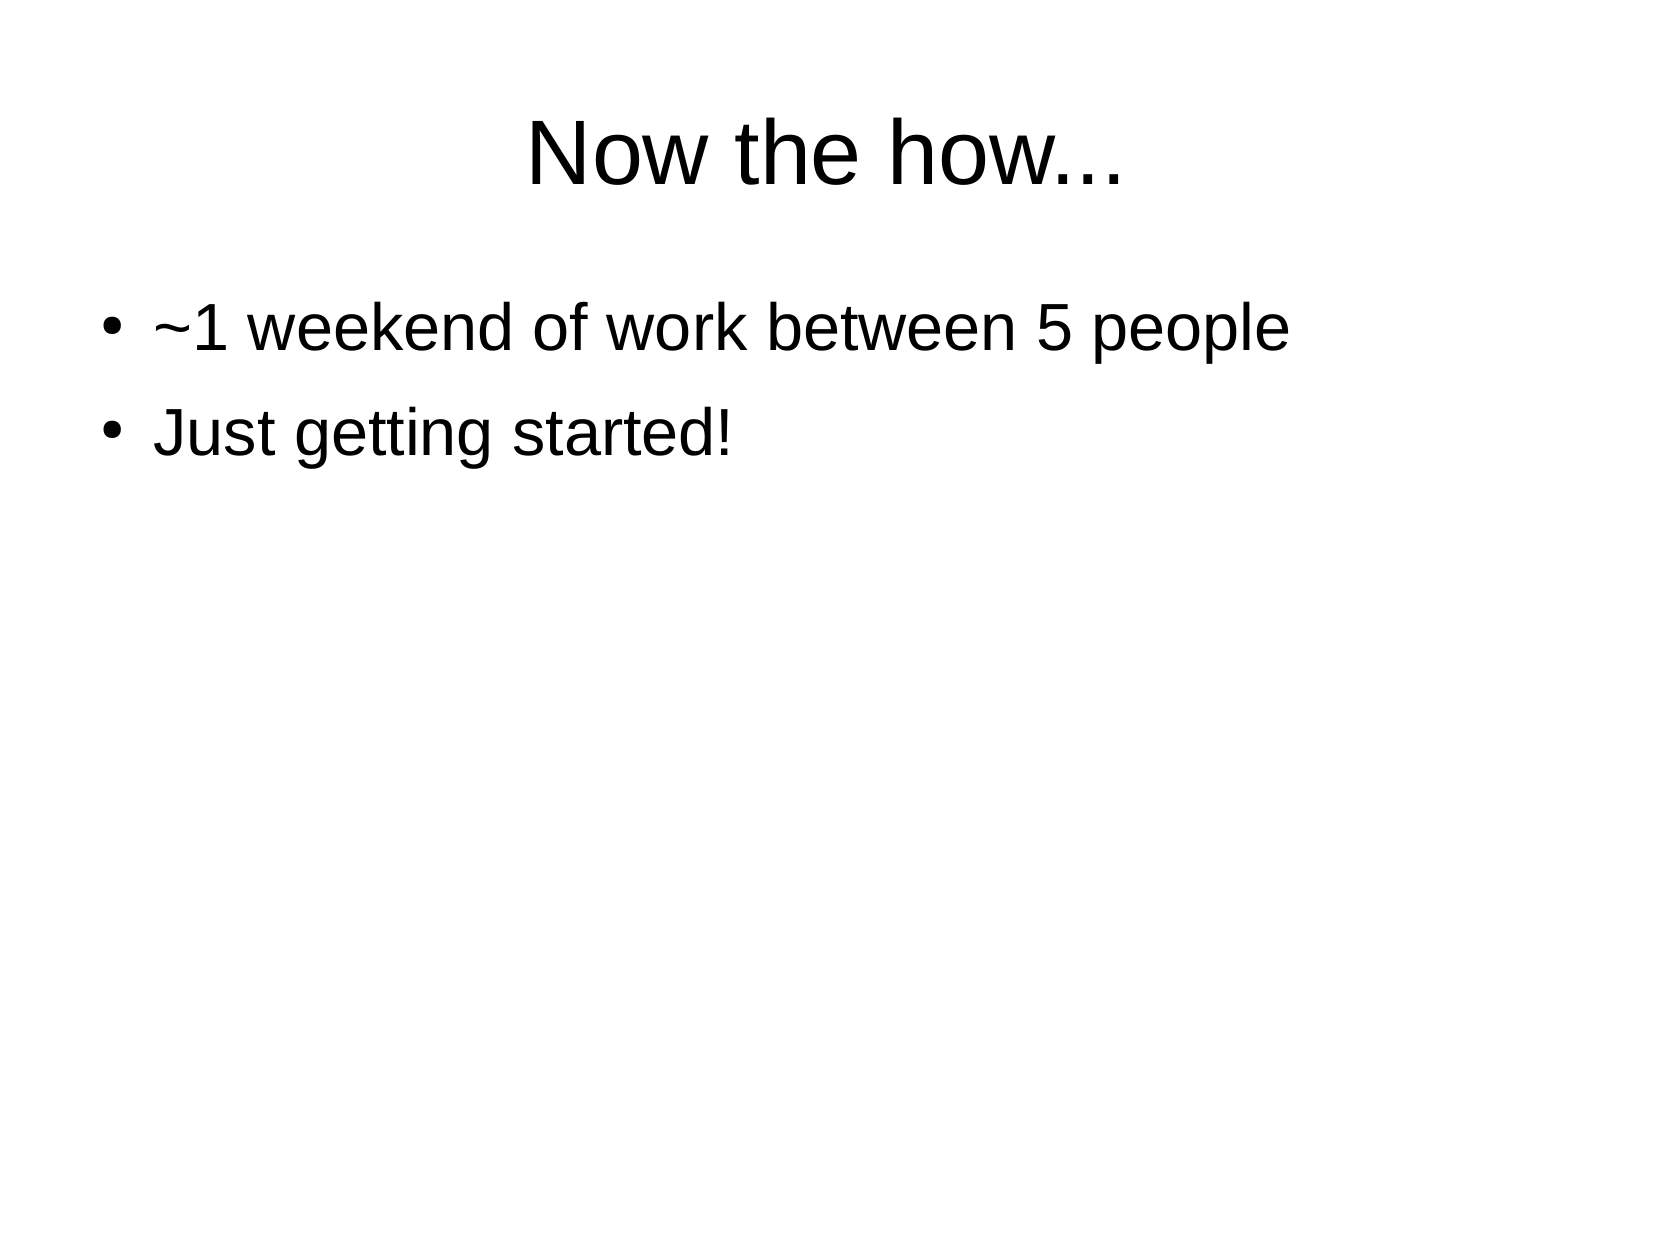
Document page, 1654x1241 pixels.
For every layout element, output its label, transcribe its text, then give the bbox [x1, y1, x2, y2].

list ~1 weekend of work between 5 people Just getting started! [82, 290, 1538, 1010]
title Now the how... [82, 49, 1571, 257]
